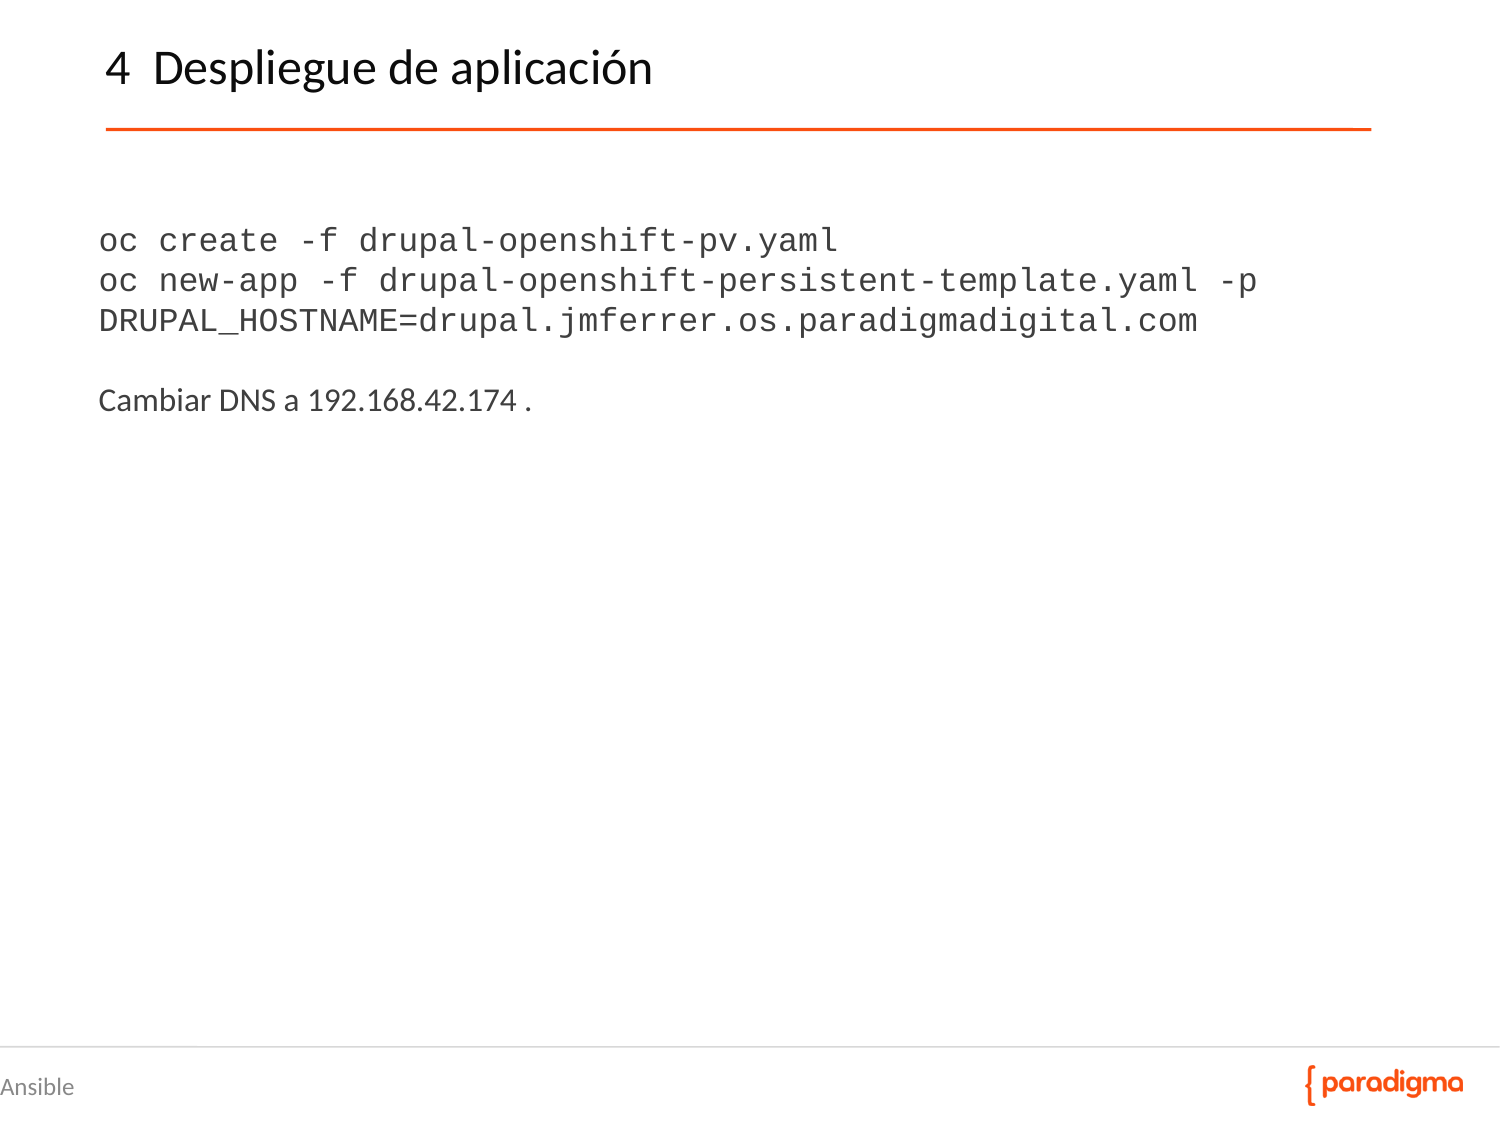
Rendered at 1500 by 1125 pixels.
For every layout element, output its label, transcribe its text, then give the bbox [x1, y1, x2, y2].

text_box Ansible [0, 1048, 1223, 1125]
text_box 4 Despliegue de aplicación [105, 0, 1395, 130]
picture [1305, 1065, 1463, 1107]
text_box oc create -f drupal-openshift-pv.yaml oc new-app -f drupal-openshift-persistent-template.yaml -p DRUPAL_HOSTNAME=drupal.jmferrer.os.paradigmadigital.com Cambiar DNS a 192.168.42.174 . [98, 210, 1387, 1028]
